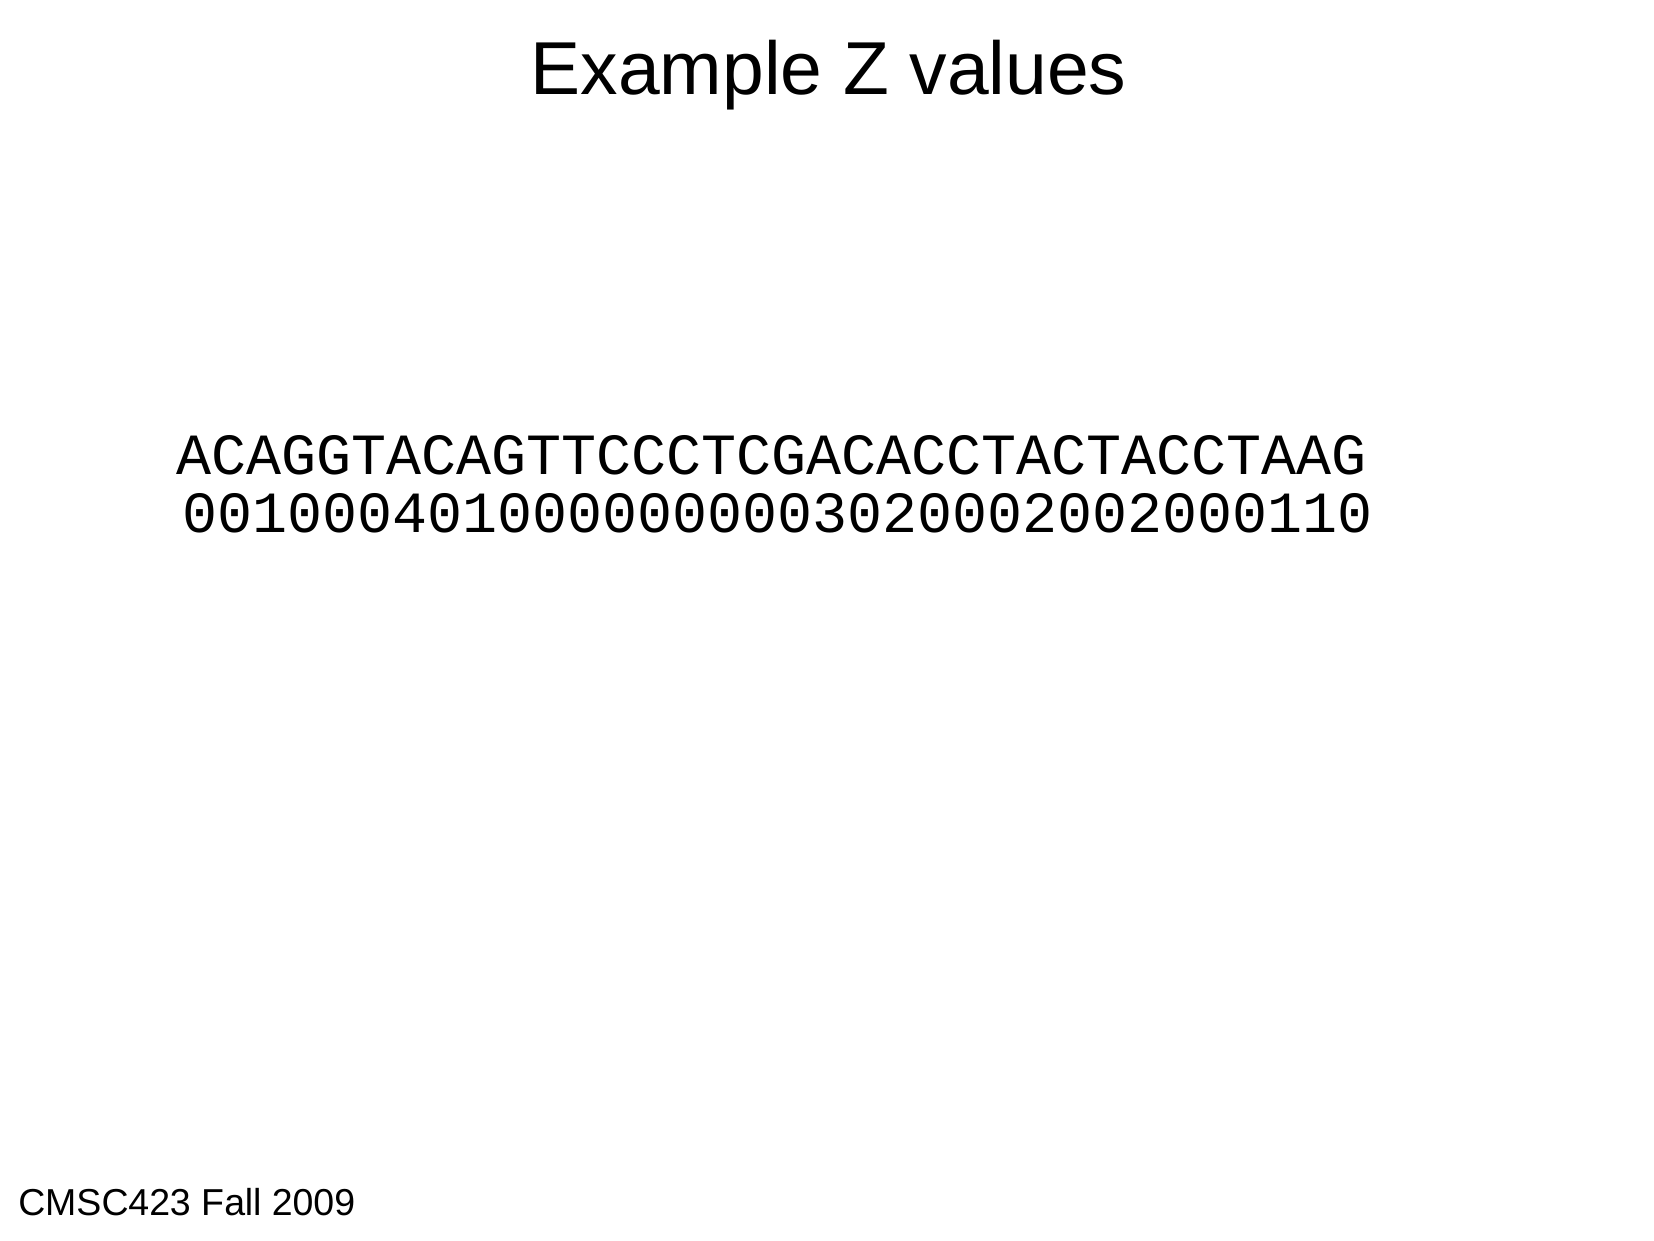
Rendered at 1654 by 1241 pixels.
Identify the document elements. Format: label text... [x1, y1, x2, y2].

title Example Z values [21, 10, 1637, 128]
text_box 0010004010000000003020002002000110 [167, 476, 1387, 555]
text_box ACAGGTACAGTTCCCTCGACACCTACTACCTAAG [161, 417, 1382, 500]
